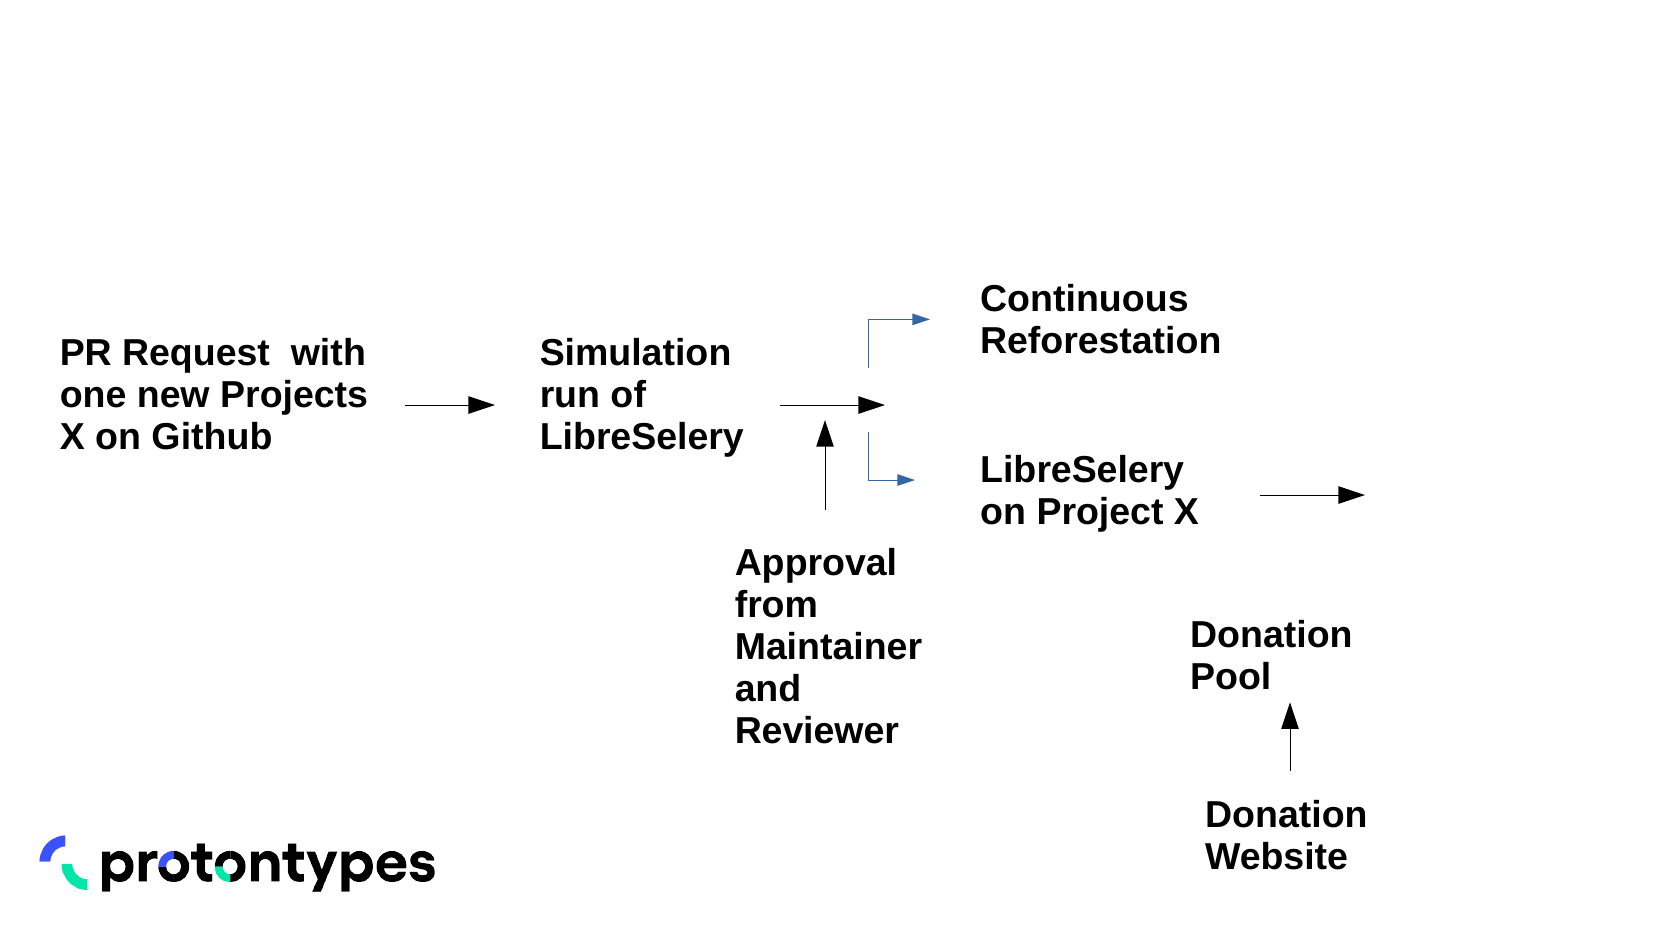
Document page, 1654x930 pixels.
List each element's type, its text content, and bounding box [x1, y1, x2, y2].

text_box LibreSelery on Project X [930, 441, 1246, 541]
text_box Donation Pool [1140, 606, 1456, 706]
text_box PR Request with one new Projects X on Github [45, 324, 406, 466]
text_box Approval from Maintainer and Reviewer [720, 534, 976, 759]
text_box Continuous Reforestation [930, 270, 1246, 369]
text_box Simulation run of LibreSelery [525, 324, 781, 466]
picture [39, 835, 435, 900]
text_box Donation Website [1155, 786, 1471, 886]
